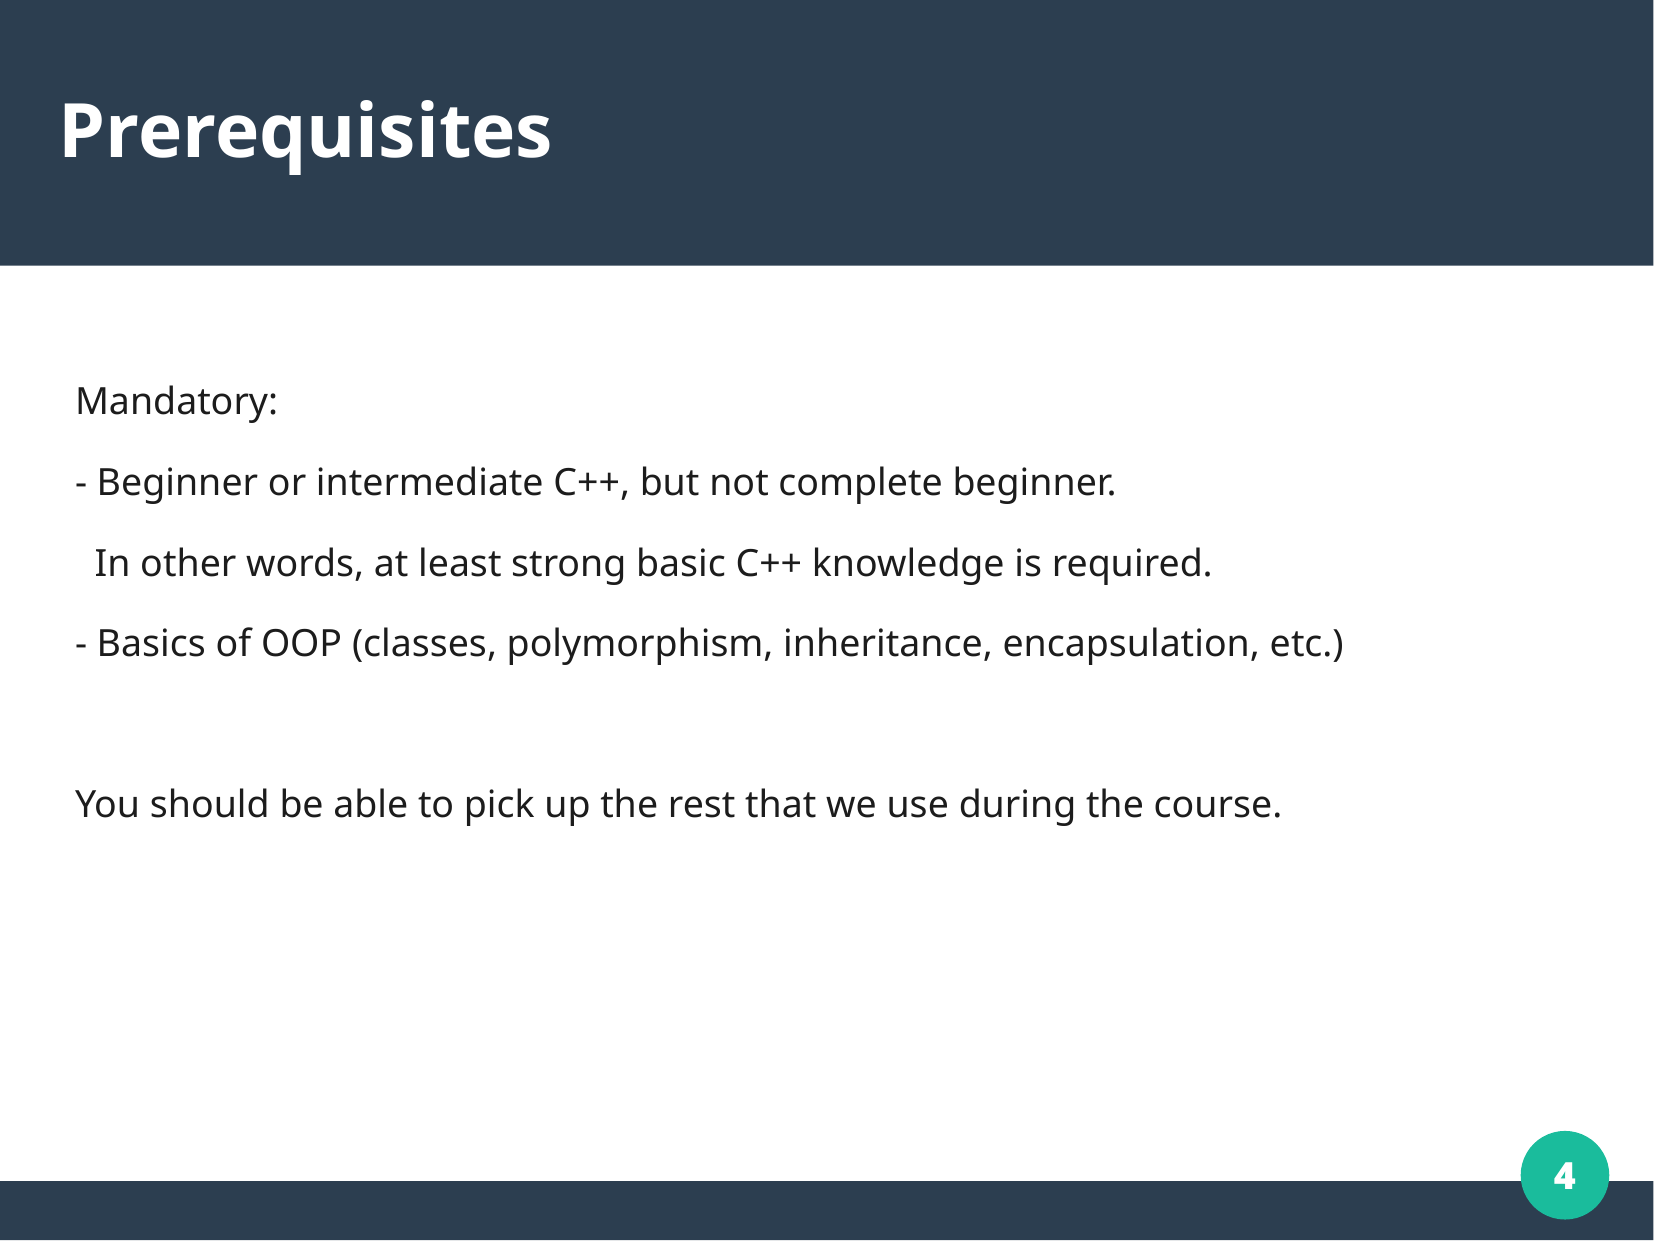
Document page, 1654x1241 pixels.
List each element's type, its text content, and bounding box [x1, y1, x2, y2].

list Mandatory: - Beginner or intermediate C++, but not complete beginner. In other words, at least strong basic C++ knowledge is required. - Basics of OOP (classes, polymorphism, inheritance, encapsulation, etc.) You should be able to pick up the rest that we use during the course. [75, 375, 1561, 1152]
title Prerequisites [59, 49, 1595, 207]
